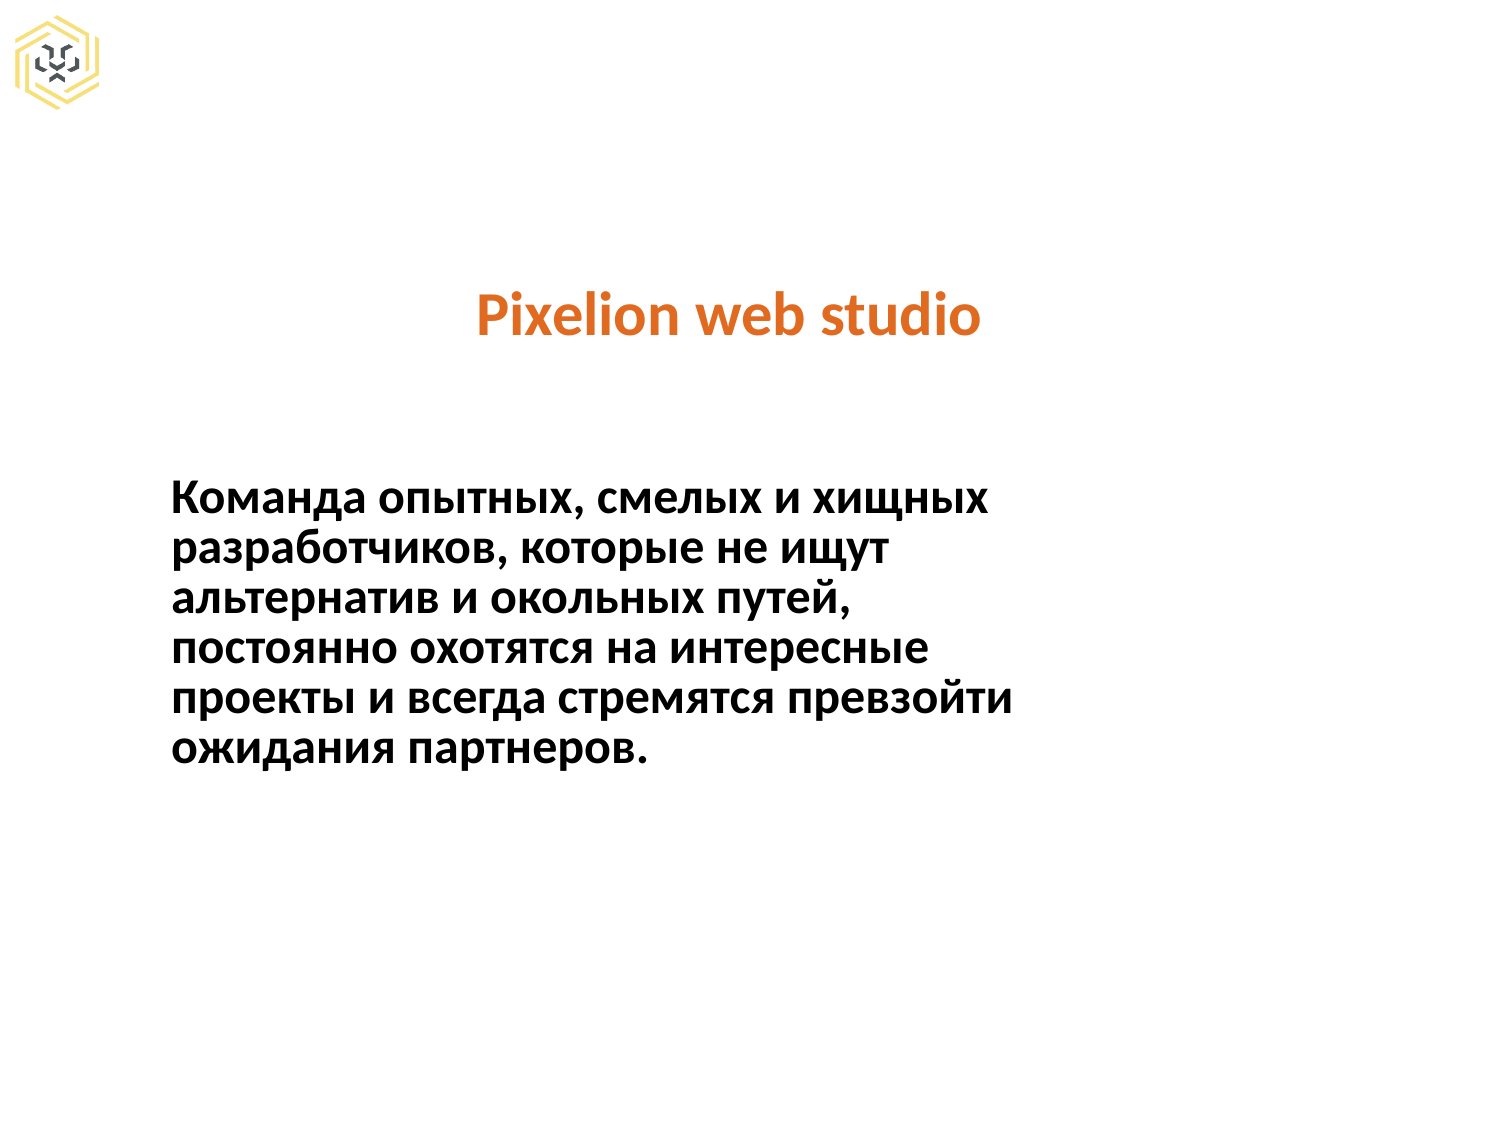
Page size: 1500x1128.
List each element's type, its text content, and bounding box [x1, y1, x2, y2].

text_box Pixelion web studio [265, 281, 1204, 751]
picture [15, 15, 99, 110]
